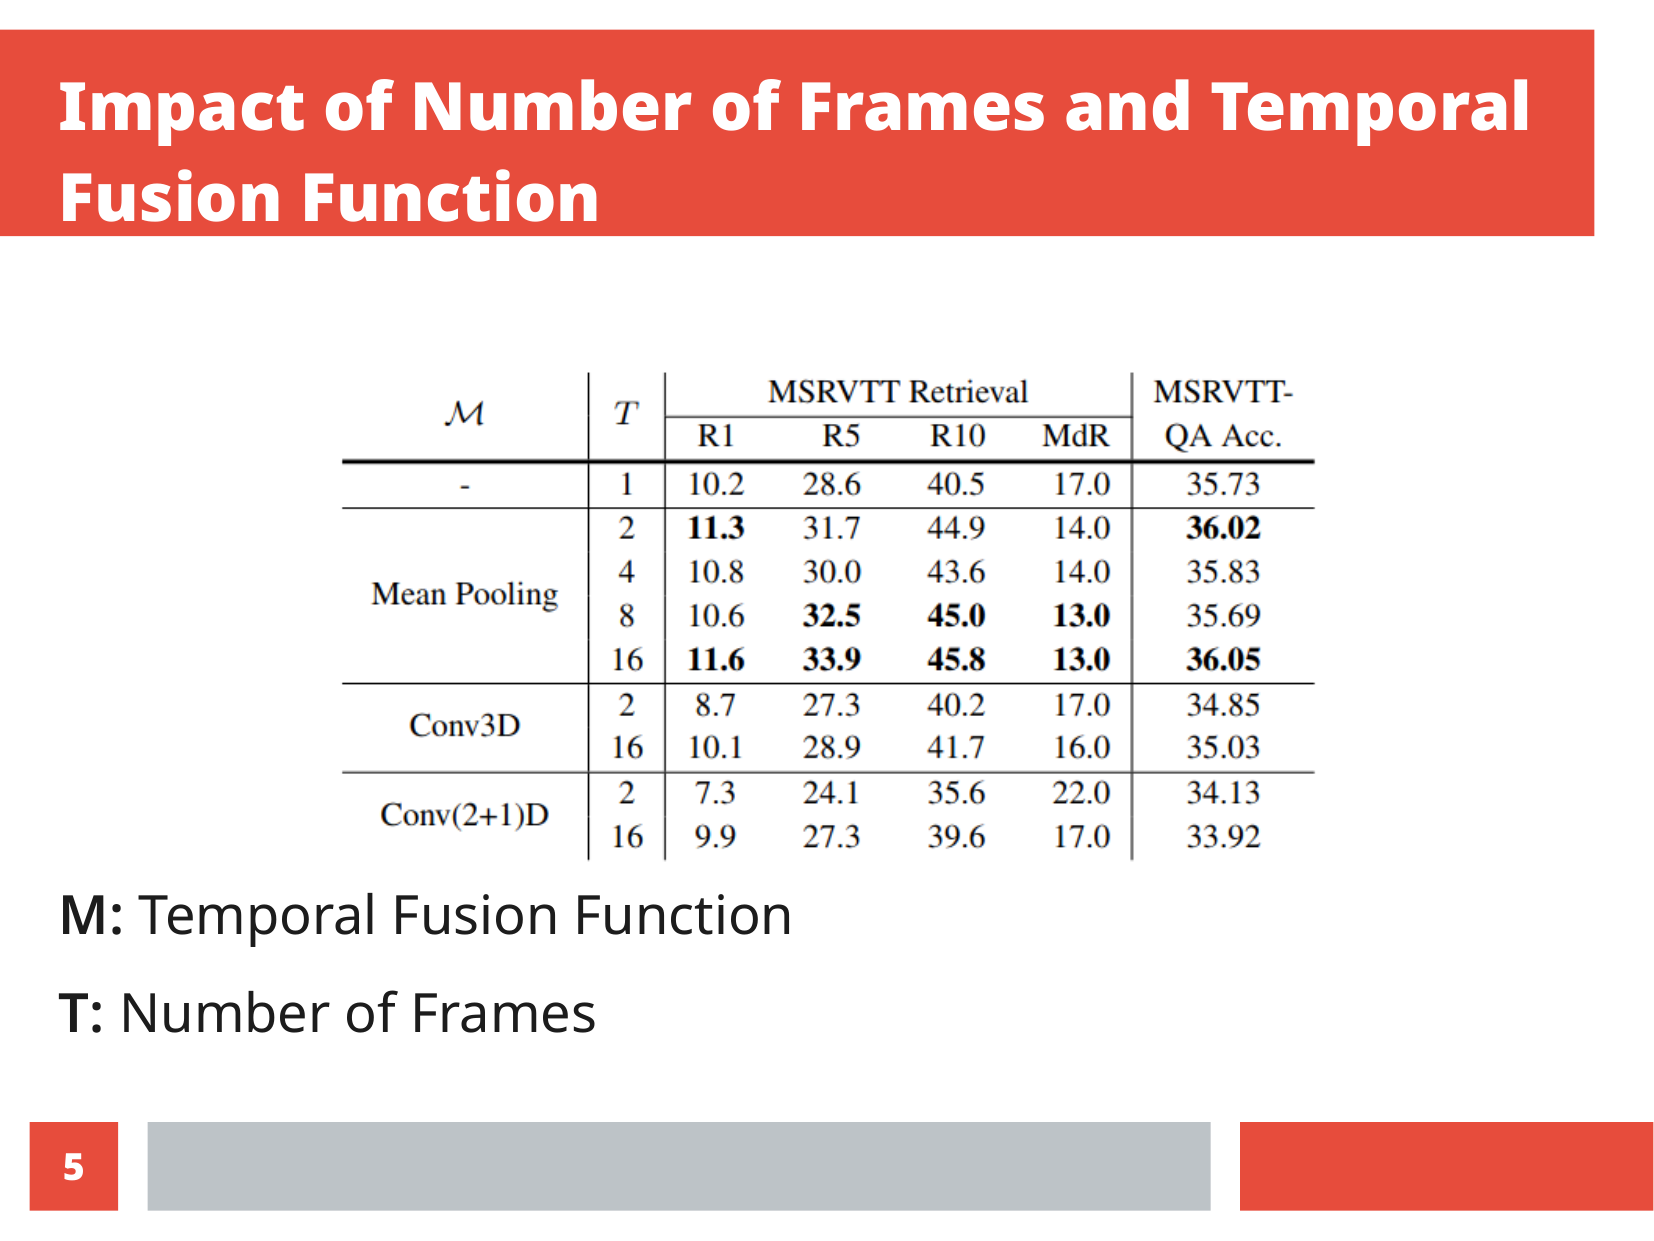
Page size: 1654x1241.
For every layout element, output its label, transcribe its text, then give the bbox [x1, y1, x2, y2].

list M: Temporal Fusion Function T: Number of Frames [59, 876, 1565, 1093]
title Impact of Number of Frames and Temporal Fusion Function [59, 59, 1595, 207]
picture [330, 329, 1348, 882]
